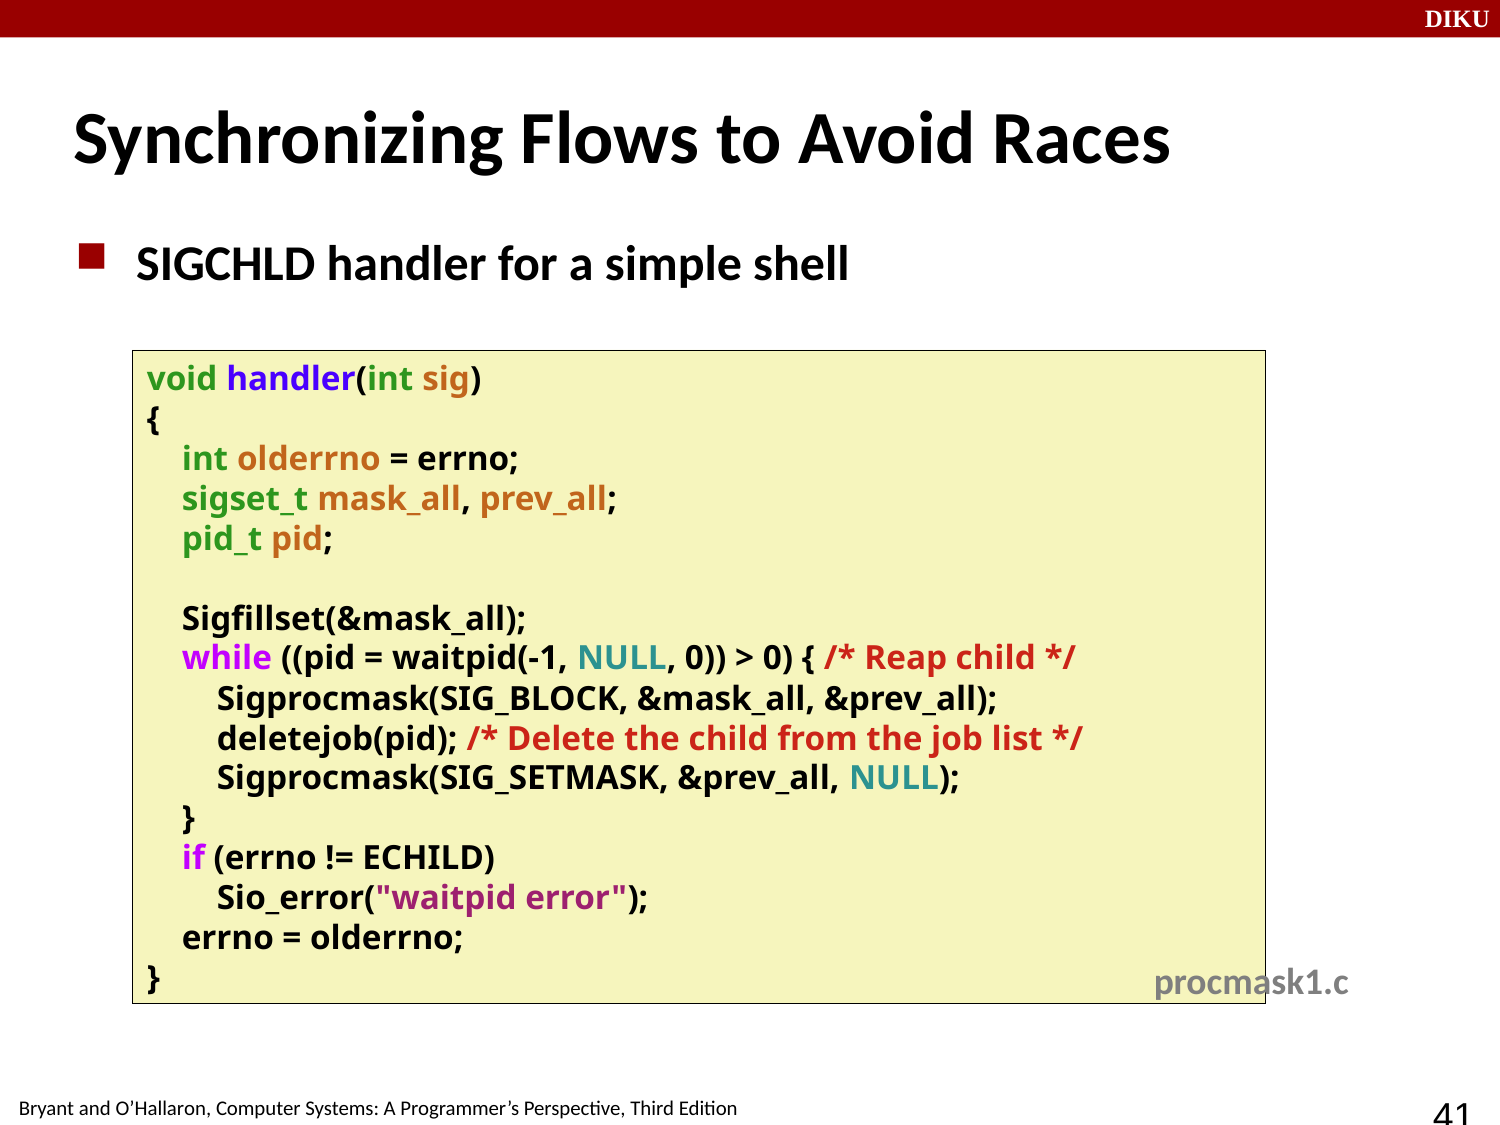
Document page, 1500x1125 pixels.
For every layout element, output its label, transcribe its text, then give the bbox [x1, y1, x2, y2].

text_box procmask1.c [1138, 949, 1364, 1010]
text_box Synchronizing Flows to Avoid Races [58, 71, 1304, 197]
text_box SIGCHLD handler for a simple shell [65, 223, 1361, 300]
text_box void handler(int sig) { int olderrno = errno; sigset_t mask_all, prev_all; pid_t pid; Sigfillset(&mask_all); while ((pid = waitpid(-1, NULL, 0)) > 0) { /* Reap child */ Sigprocmask(SIG_BLOCK, &mask_all, &prev_all); deletejob(pid); /* Delete the child from the job list */ Sigprocmask(SIG_SETMASK, &prev_all, NULL); } if (errno != ECHILD) Sio_error("waitpid error"); errno = olderrno; } [132, 349, 1266, 1004]
